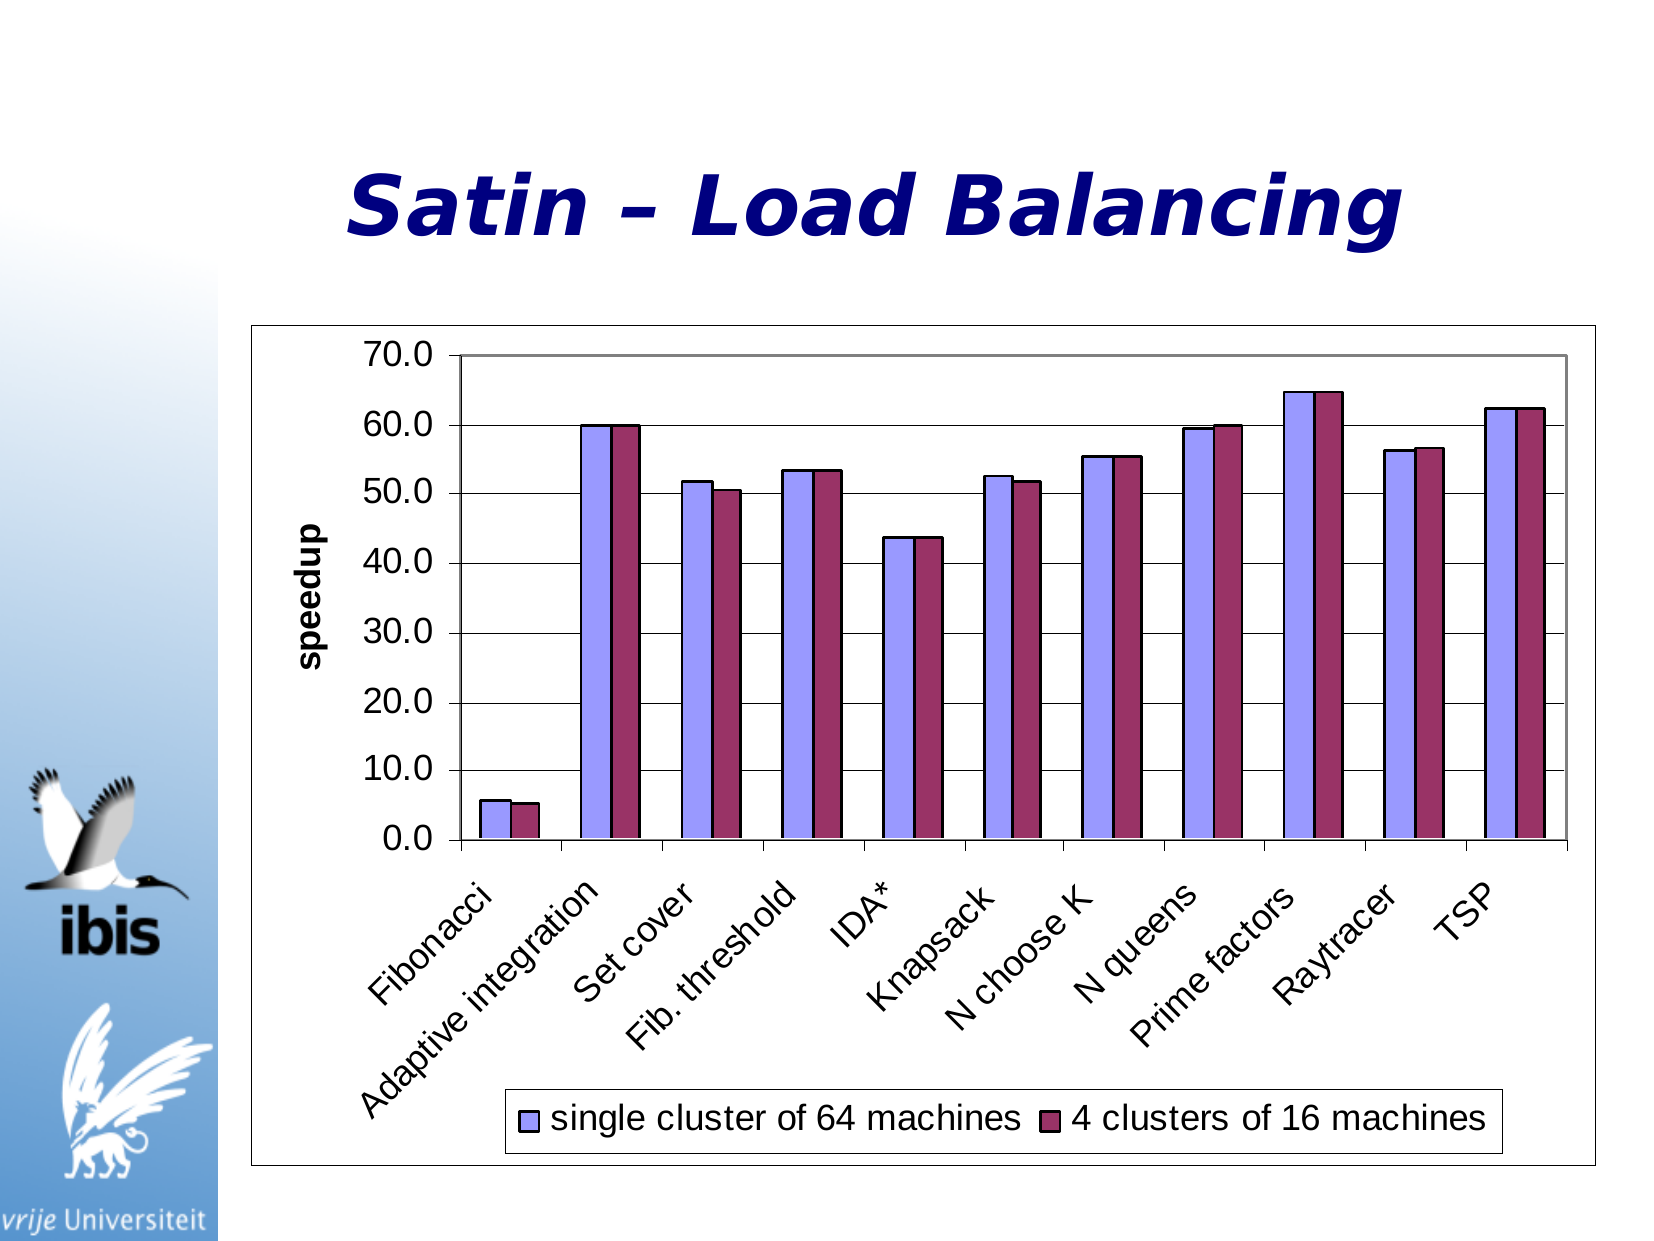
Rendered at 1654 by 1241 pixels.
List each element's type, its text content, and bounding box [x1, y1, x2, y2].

picture [0, 0, 218, 1241]
chart [236, 310, 1612, 1179]
title Satin – Load Balancing [219, 102, 1534, 311]
